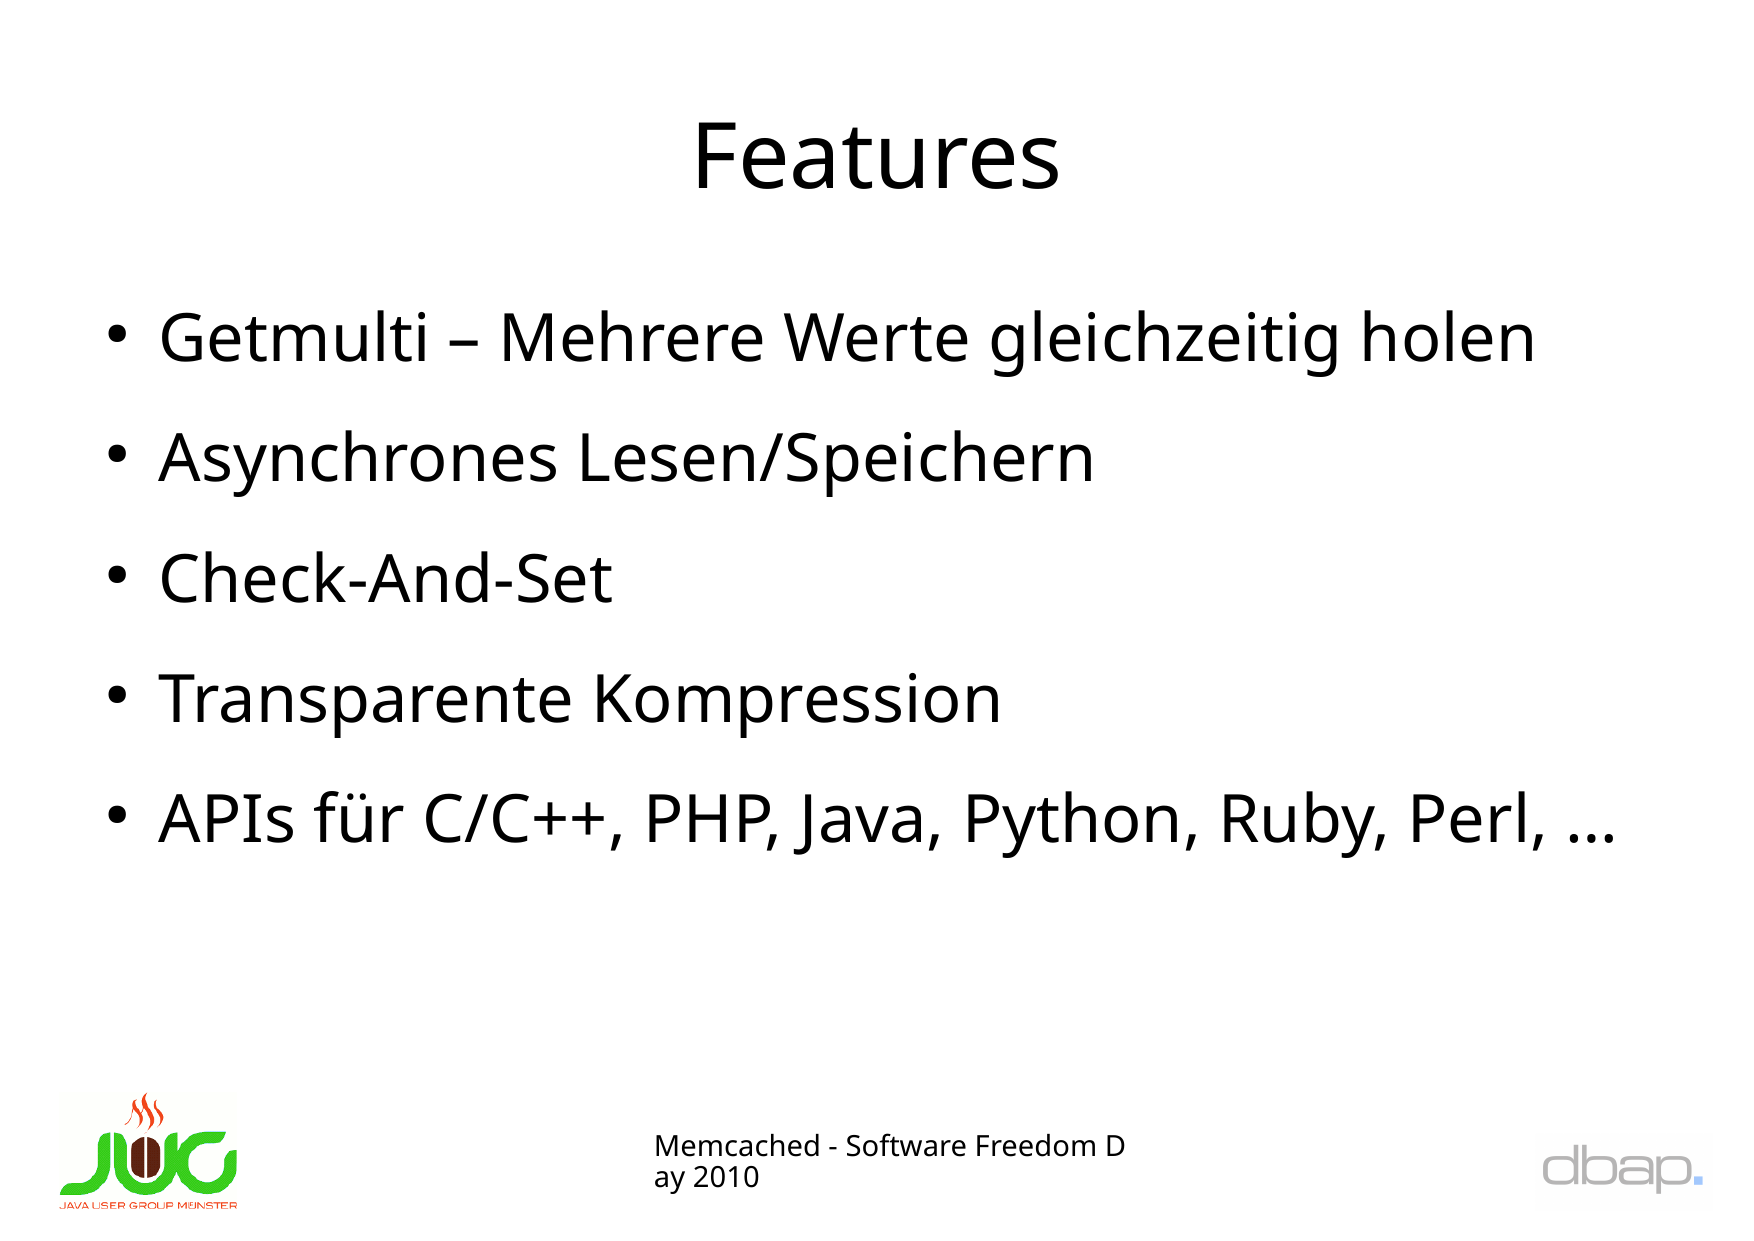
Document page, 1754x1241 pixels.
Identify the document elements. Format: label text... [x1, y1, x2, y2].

picture [1535, 1133, 1713, 1211]
title Features [87, 49, 1667, 257]
list Getmulti – Mehrere Werte gleichzeitig holen Asynchrones Lesen/Speichern Check-And-Set Transparente Kompression APIs für C/C++, PHP, Java, Python, Ruby, Perl, … [87, 290, 1667, 1094]
picture [59, 1092, 237, 1209]
